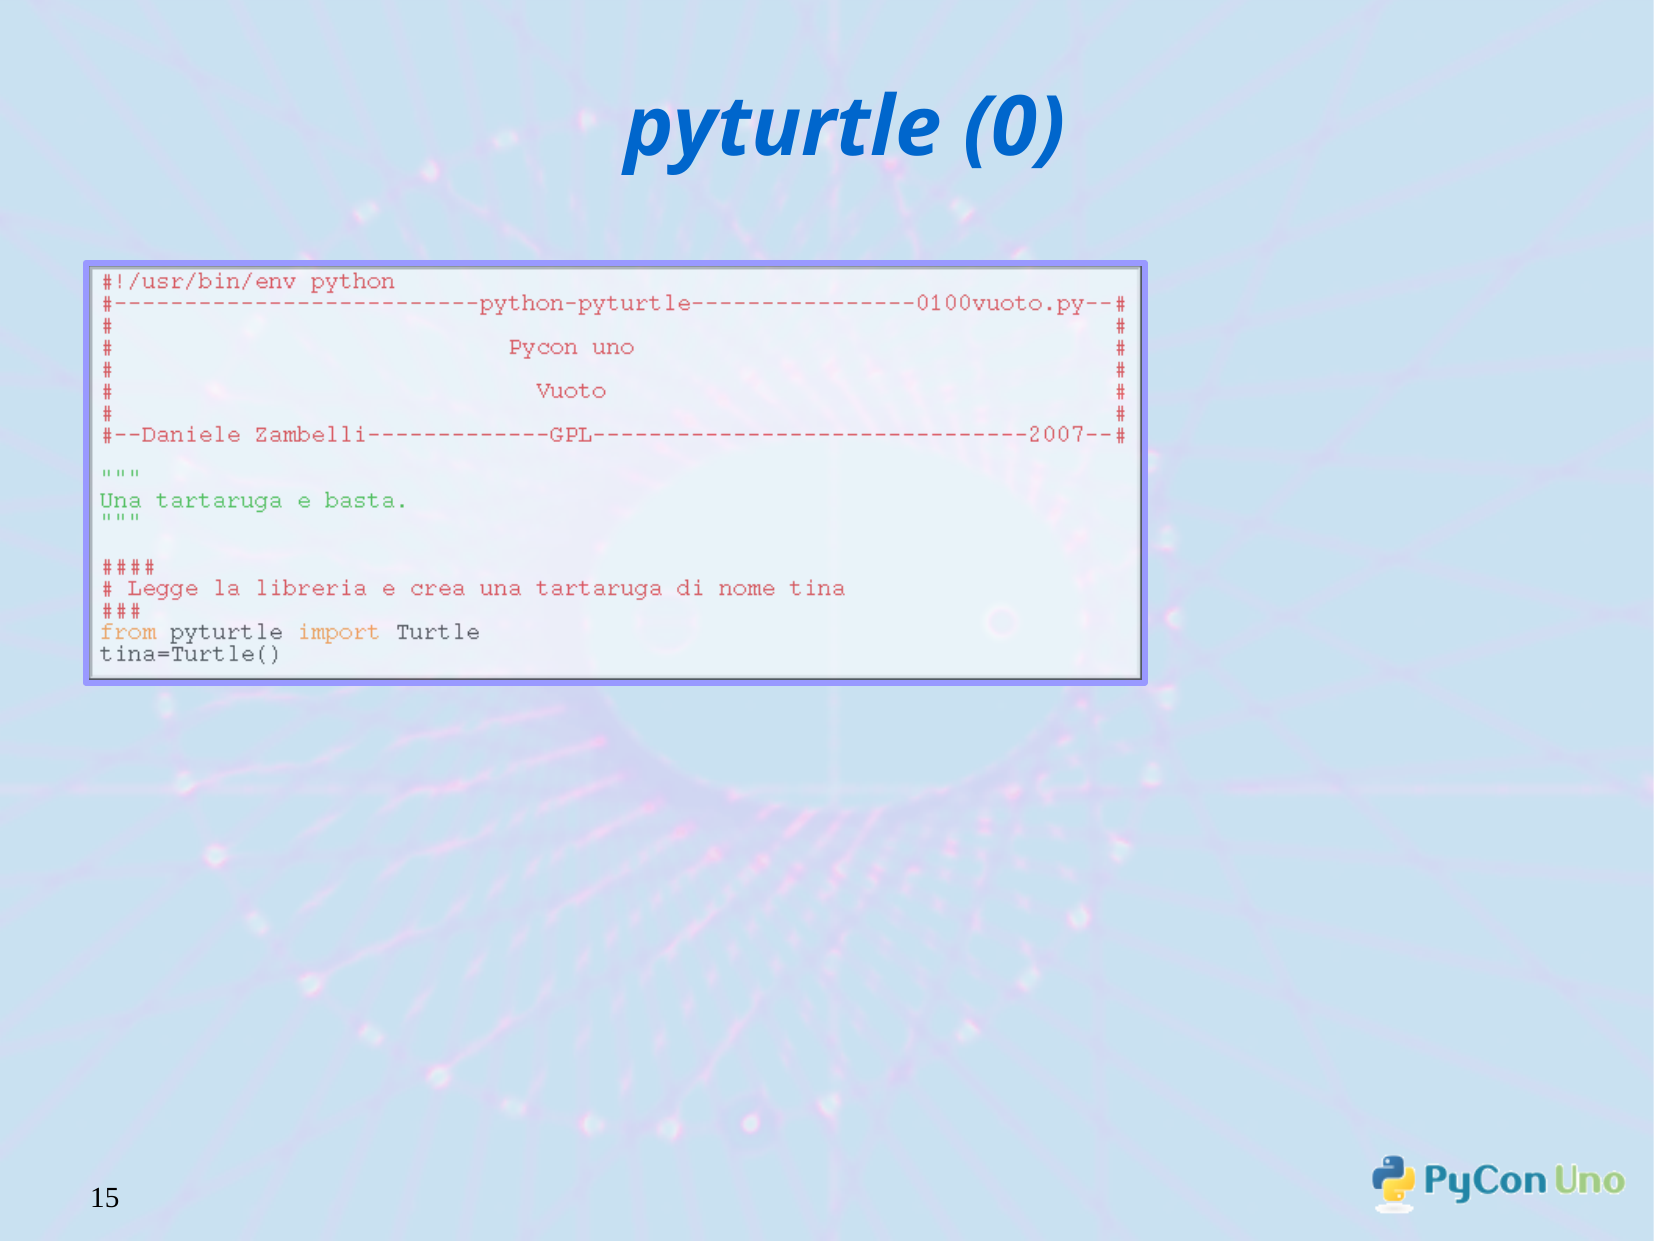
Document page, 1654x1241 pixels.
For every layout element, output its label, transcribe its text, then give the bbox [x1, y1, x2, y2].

title pyturtle (0) [139, 19, 1552, 227]
picture [0, 0, 1654, 1241]
